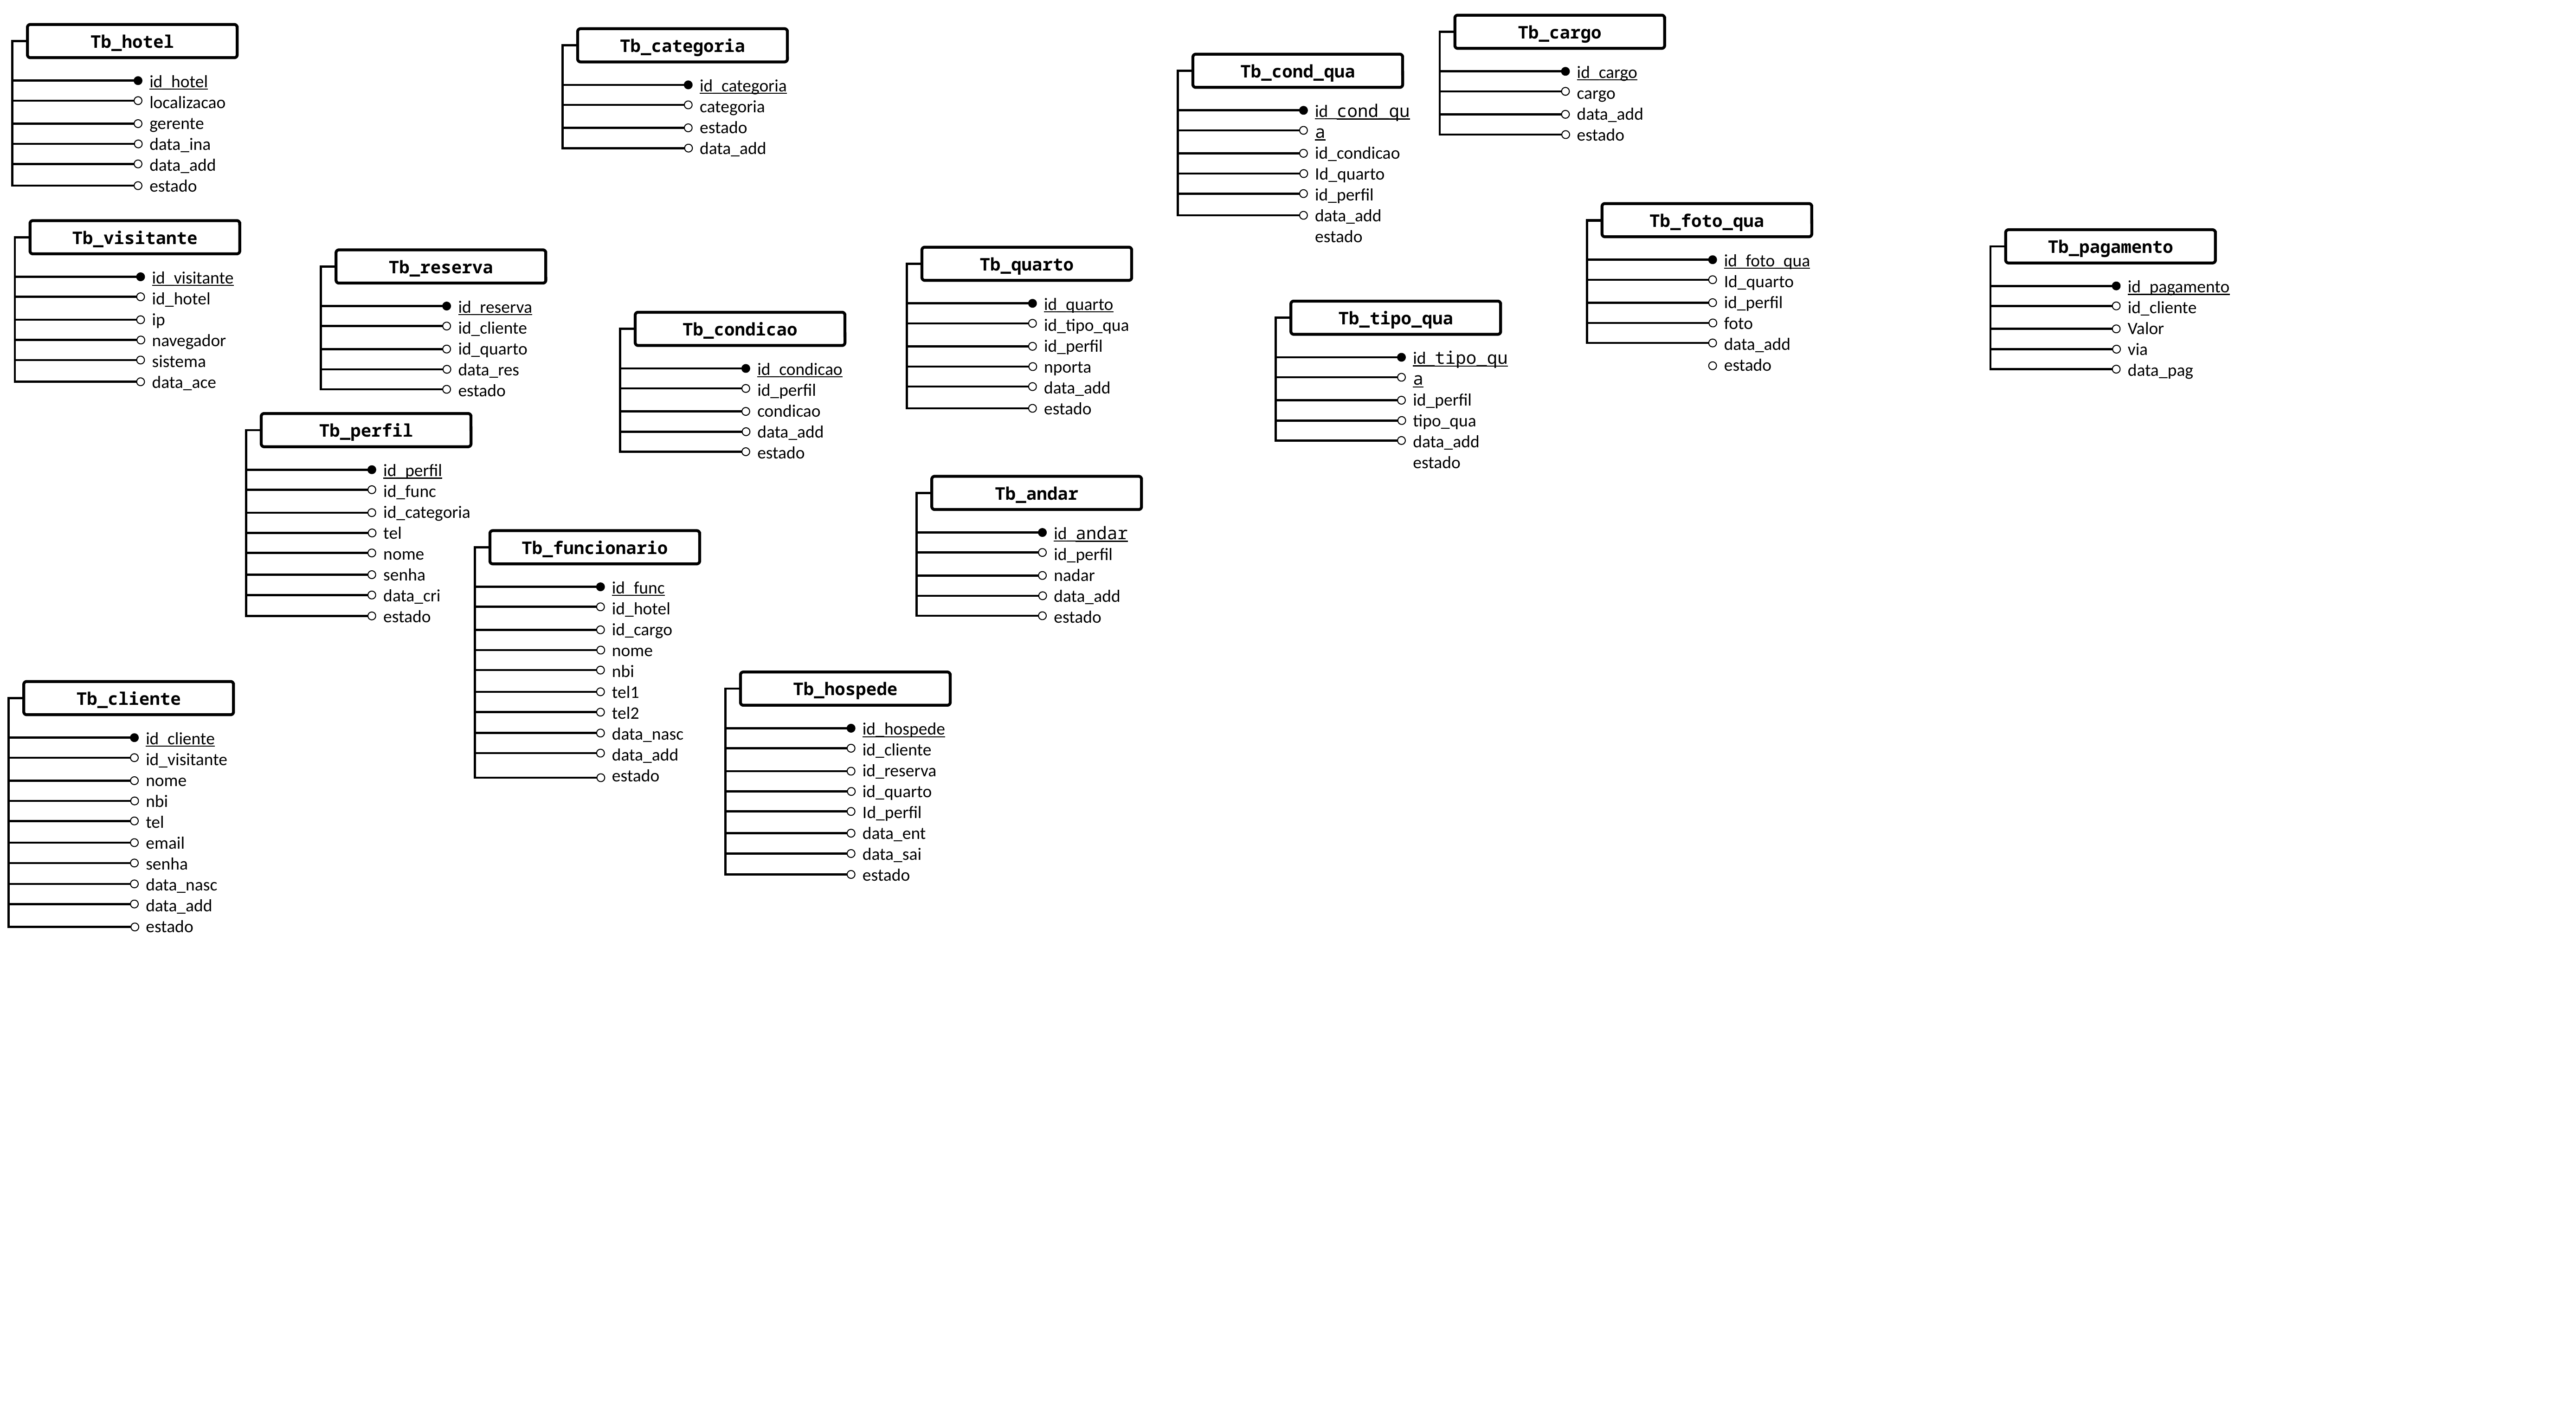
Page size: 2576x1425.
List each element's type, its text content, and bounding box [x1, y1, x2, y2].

text_box [597, 666, 605, 674]
text_box id_hotel localizacao gerente data_ina data_add estado [142, 66, 238, 200]
text_box [597, 688, 605, 696]
text_box Tb_cargo [1455, 15, 1665, 49]
text_box id_cliente id_visitante nome nbi tel email senha data_nasc data_add estado [139, 723, 246, 941]
text_box [1561, 87, 1570, 96]
text_box id_pagamento id_cliente Valor via data_pag [2120, 271, 2238, 385]
text_box [1300, 211, 1307, 219]
text_box [742, 384, 750, 393]
text_box [1038, 571, 1046, 580]
text_box [1709, 339, 1717, 347]
text_box [1709, 319, 1717, 327]
text_box [368, 571, 376, 579]
text_box [847, 744, 855, 752]
text_box [443, 345, 451, 353]
text_box id_reserva id_cliente id_quarto data_res estado [451, 292, 559, 405]
text_box [136, 378, 145, 386]
text_box [847, 870, 855, 878]
text_box [134, 120, 142, 128]
text_box [136, 316, 145, 324]
text_box [130, 734, 138, 742]
text_box Tb_categoria [578, 28, 788, 62]
text_box [137, 273, 145, 281]
text_box [847, 850, 855, 858]
text_box [134, 160, 142, 168]
text_box [742, 448, 750, 456]
text_box [130, 838, 138, 847]
text_box [443, 385, 451, 393]
text_box [847, 787, 856, 796]
text_box [1397, 436, 1405, 445]
text_box id_condicao id_perfil condicao data_add estado [750, 354, 857, 467]
text_box [1300, 189, 1307, 198]
text_box [1300, 149, 1307, 157]
text_box id_cond_qua id_condicao Id_quarto id_perfil data_add estado [1308, 96, 1425, 230]
text_box [130, 900, 138, 908]
text_box Tb_cliente [24, 681, 234, 715]
text_box [2112, 365, 2120, 373]
text_box [1398, 416, 1406, 425]
text_box [597, 646, 605, 654]
text_box id_hospede id_cliente id_reserva id_quarto Id_perfil data_ent data_sai estado [855, 714, 963, 890]
text_box [130, 777, 138, 785]
text_box [684, 101, 692, 109]
text_box [1029, 342, 1037, 350]
text_box [1709, 298, 1717, 307]
text_box [2112, 325, 2120, 333]
text_box id_visitante id_hotel ip navegador sistema data_ace [145, 263, 244, 396]
text_box [597, 749, 605, 757]
text_box [136, 356, 145, 364]
text_box [368, 529, 376, 537]
text_box [1038, 548, 1046, 557]
text_box [2112, 302, 2120, 310]
text_box [597, 729, 605, 737]
text_box id_perfil id_func id_categoria tel nome senha data_cri estado [376, 455, 483, 632]
text_box [742, 364, 750, 373]
text_box [847, 767, 855, 775]
text_box [131, 797, 139, 805]
text_box [2112, 282, 2120, 290]
text_box [1038, 612, 1046, 620]
text_box [597, 774, 605, 782]
text_box [742, 427, 750, 436]
text_box [368, 509, 376, 517]
text_box [443, 365, 451, 374]
text_box [134, 181, 142, 190]
text_box [1029, 362, 1037, 371]
text_box [684, 144, 693, 152]
text_box Tb_andar [932, 476, 1142, 510]
text_box [134, 140, 142, 148]
text_box [847, 724, 855, 732]
text_box [597, 603, 605, 611]
text_box [368, 549, 376, 557]
text_box [597, 583, 605, 591]
text_box [1038, 529, 1046, 536]
text_box [368, 591, 376, 599]
text_box id_categoria categoria estado data_add [693, 71, 800, 162]
text_box [1300, 106, 1307, 115]
text_box [134, 97, 142, 105]
text_box Tb_reserva [336, 250, 546, 284]
text_box [1709, 256, 1717, 264]
text_box Tb_hospede [740, 672, 950, 705]
text_box [443, 302, 451, 310]
text_box [368, 465, 376, 474]
text_box Tb_condicao [635, 312, 845, 346]
text_box id_quarto id_tipo_qua id_perfil nporta data_add estado [1037, 289, 1144, 423]
text_box [443, 322, 451, 330]
text_box Tb_foto_qua [1602, 203, 1812, 237]
text_box [1709, 276, 1717, 284]
text_box Tb_funcionario [489, 530, 700, 564]
text_box id_cargo cargo data_add estado [1570, 57, 1677, 149]
text_box [131, 923, 139, 931]
text_box [368, 485, 376, 494]
text_box [130, 754, 138, 762]
text_box [1561, 67, 1570, 76]
text_box [130, 880, 138, 888]
text_box Tb_perfil [261, 413, 471, 447]
text_box id_func id_hotel id_cargo nome nbi tel1 tel2 data_nasc data_add estado [605, 573, 700, 791]
text_box [847, 807, 855, 816]
text_box [1397, 396, 1405, 404]
text_box [1039, 592, 1047, 600]
text_box [1561, 110, 1570, 118]
text_box Tb_pagamento [2005, 230, 2215, 263]
text_box [368, 612, 376, 620]
text_box [1029, 404, 1037, 413]
text_box [1029, 382, 1037, 391]
text_box [597, 625, 605, 634]
text_box [130, 859, 138, 867]
text_box [1300, 169, 1308, 178]
text_box id_tipo_qua id_perfil tipo_qua data_add estado [1406, 343, 1523, 456]
text_box Tb_cond_qua [1193, 54, 1403, 88]
text_box [137, 293, 145, 301]
text_box [137, 336, 145, 344]
text_box [684, 124, 692, 132]
text_box Tb_hotel [27, 24, 238, 58]
text_box id_foto_qua Id_quarto id_perfil foto data_add estado [1717, 245, 1824, 380]
text_box [130, 817, 138, 825]
text_box [1708, 361, 1717, 370]
text_box [1029, 299, 1037, 308]
text_box id_andar id_perfil nadar data_add estado [1047, 518, 1165, 631]
text_box [684, 81, 692, 89]
text_box [1562, 130, 1570, 139]
text_box [742, 407, 750, 416]
text_box [1397, 373, 1405, 381]
text_box [597, 708, 605, 716]
text_box [847, 829, 855, 838]
text_box [1300, 126, 1307, 135]
text_box Tb_tipo_qua [1291, 301, 1501, 335]
text_box [134, 77, 142, 85]
text_box Tb_visitante [30, 220, 240, 254]
text_box [1029, 319, 1037, 328]
text_box [2112, 345, 2120, 353]
text_box Tb_quarto [922, 247, 1132, 281]
text_box [1397, 353, 1405, 361]
